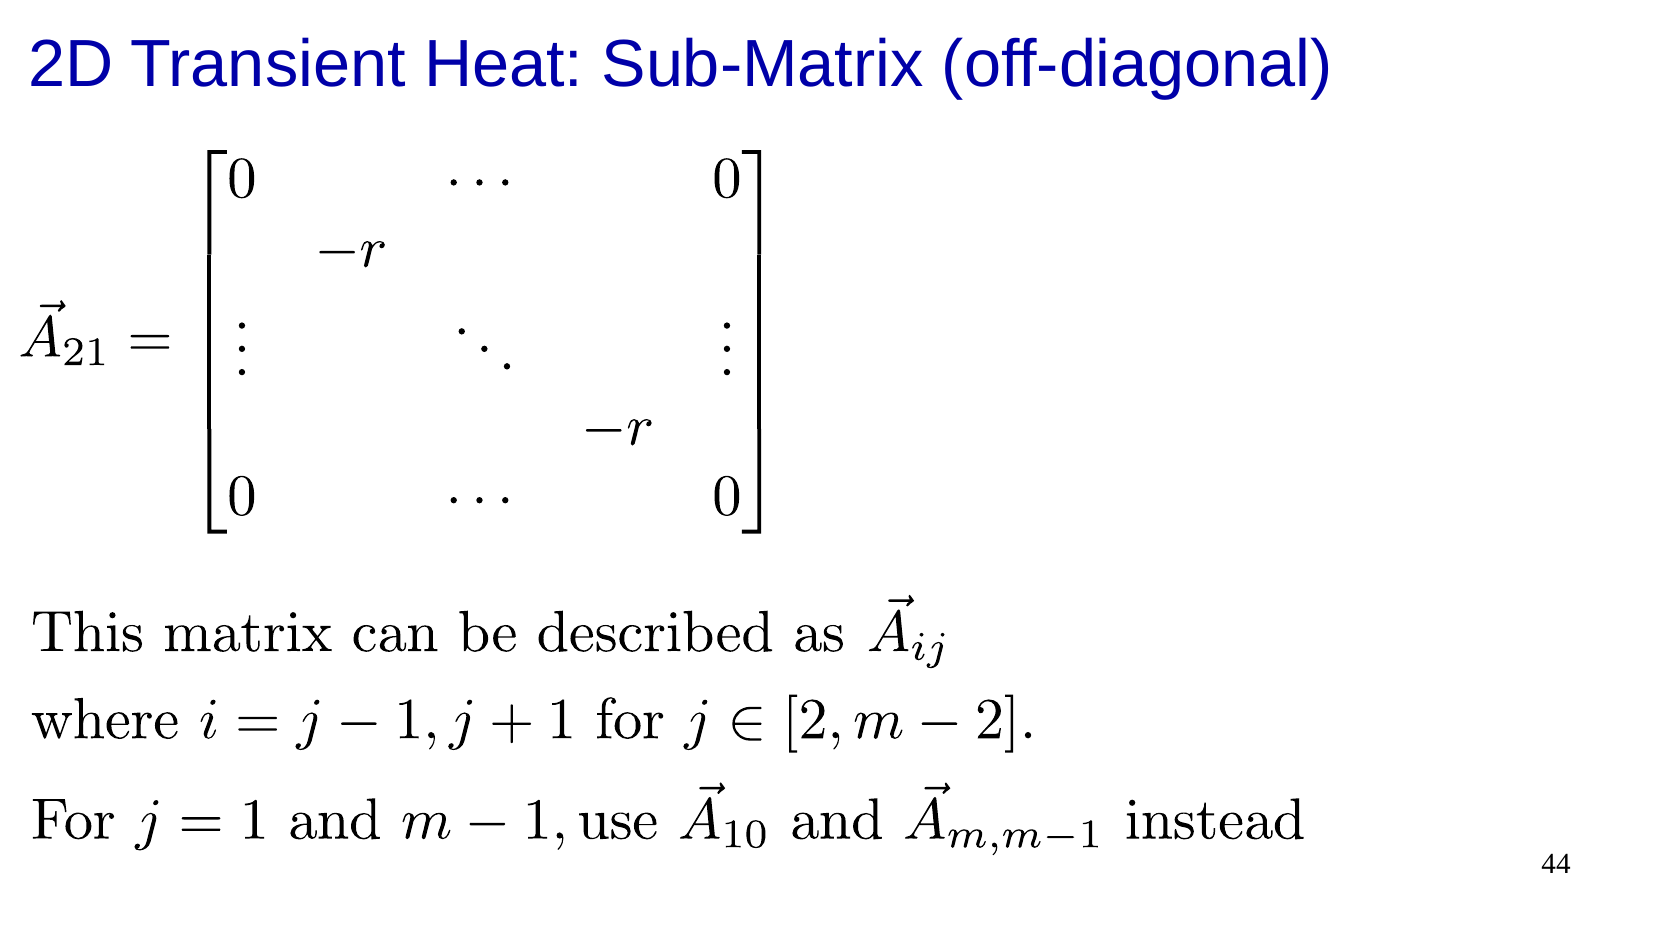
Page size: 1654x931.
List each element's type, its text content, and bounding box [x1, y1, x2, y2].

title 2D Transient Heat: Sub-Matrix (off-diagonal) [28, 21, 1626, 106]
text_box [30, 594, 1306, 856]
text_box [18, 150, 781, 534]
